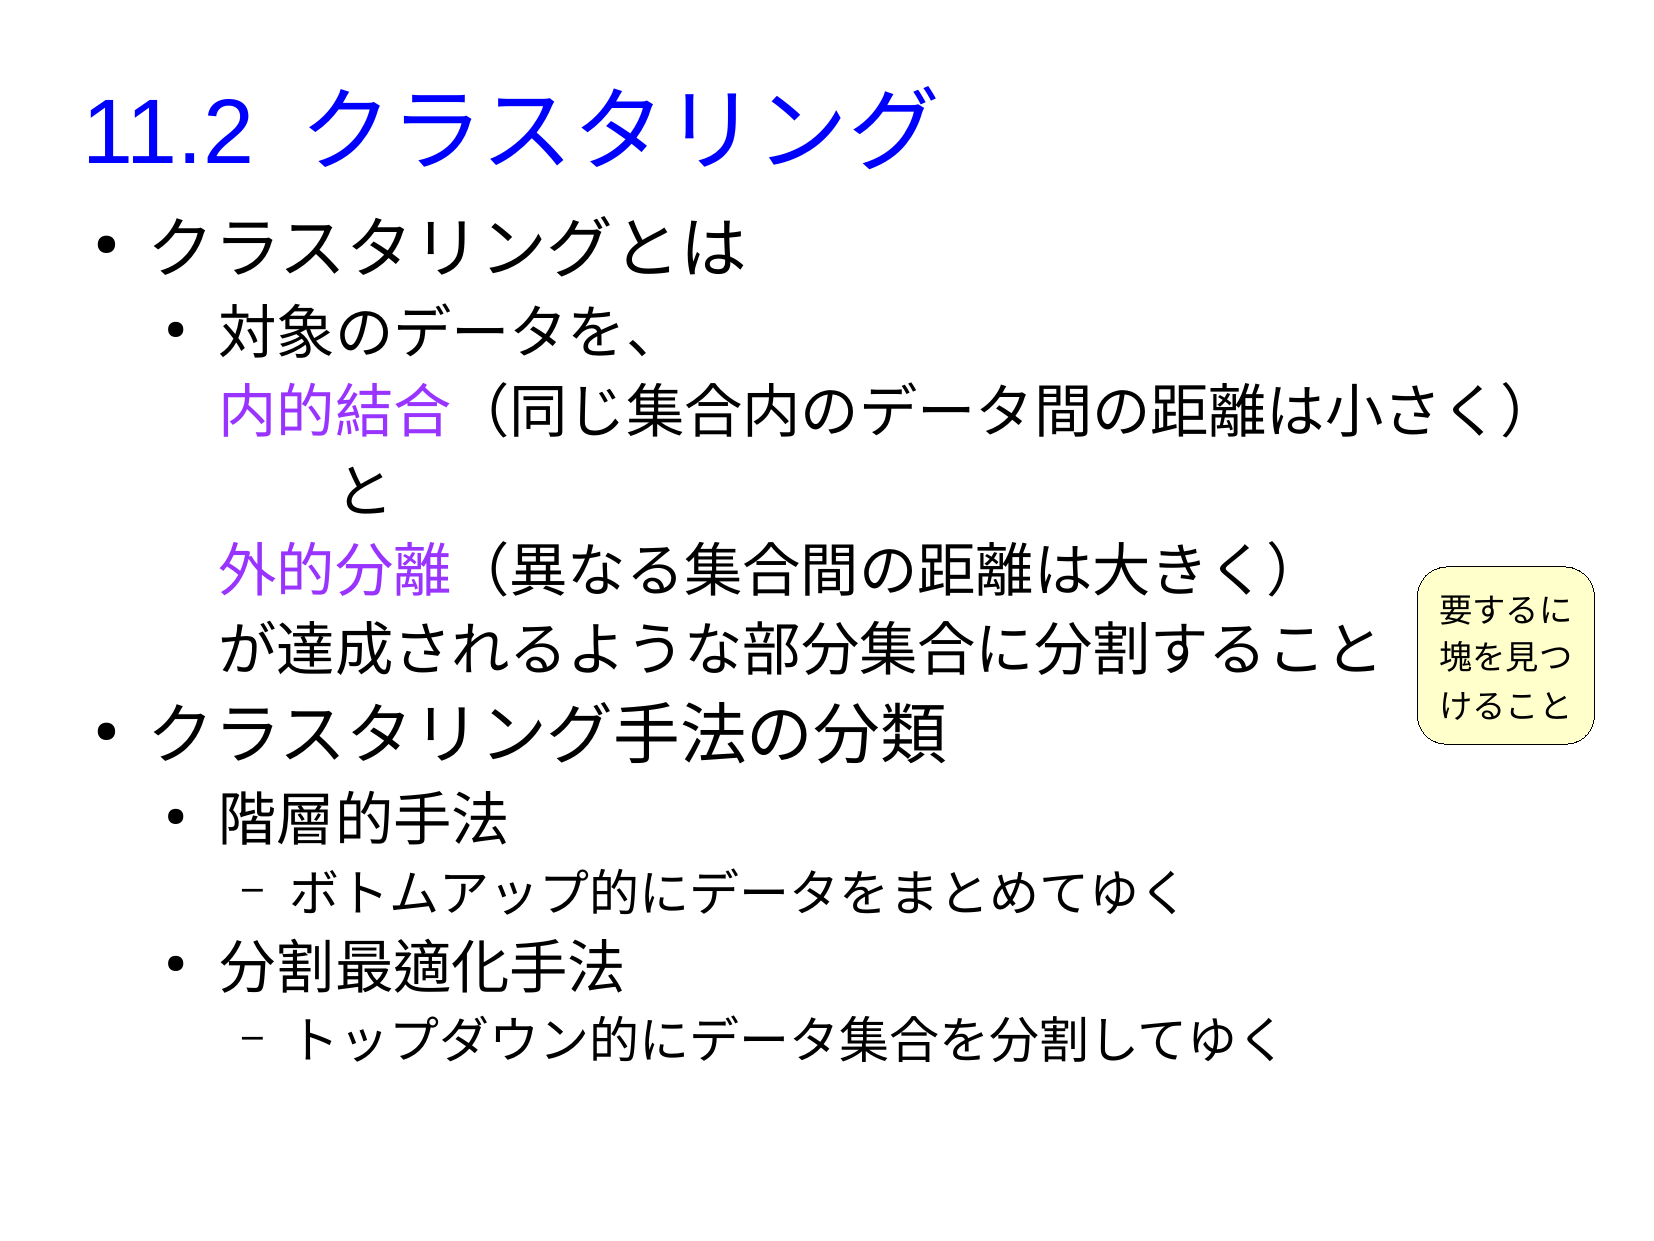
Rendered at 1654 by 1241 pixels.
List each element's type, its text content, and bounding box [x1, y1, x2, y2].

text_box 要するに 塊を見つ けること [1417, 566, 1595, 745]
list クラスタリングとは 対象のデータを、 内的結合（同じ集合内のデータ間の距離は小さく） と 外的分離（異なる集合間の距離は大きく） が達成されるような部分集合に分割すること クラスタリング手法の分類 階層的手法 ボトムアップ的にデータをまとめてゆく 分割最適化手法 トップダウン的にデータ集合を分割してゆく [76, 200, 1595, 1164]
title 11.2 クラスタリング [82, 49, 1571, 200]
